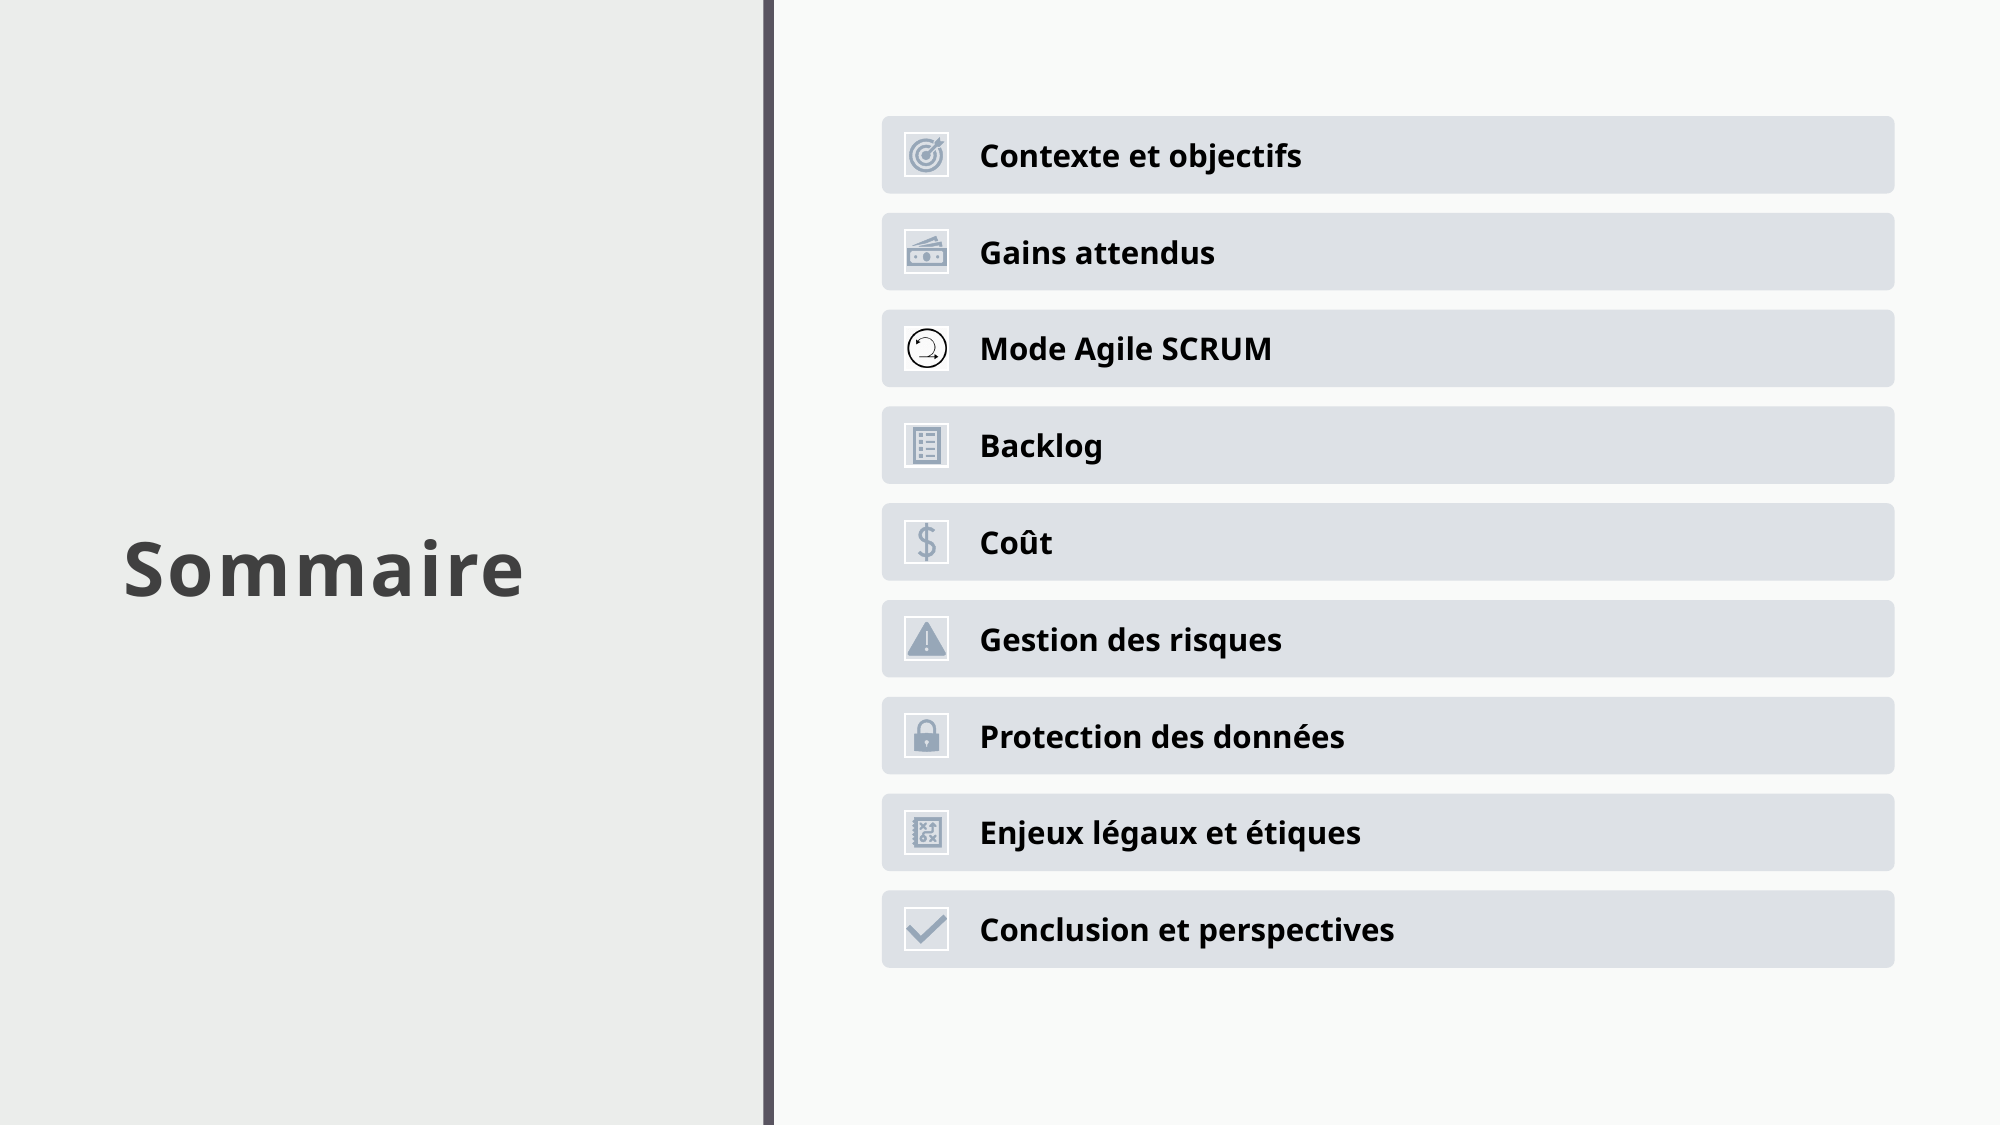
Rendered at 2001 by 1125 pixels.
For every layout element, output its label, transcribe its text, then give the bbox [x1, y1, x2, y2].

text_box [881, 503, 971, 581]
title Sommaire [105, 115, 666, 969]
text_box [881, 406, 971, 484]
text_box Protection des données [971, 696, 1895, 775]
text_box [881, 309, 971, 388]
text_box Gestion des risques [971, 600, 1895, 678]
text_box [881, 890, 971, 968]
text_box Conclusion et perspectives [971, 890, 1895, 968]
text_box [881, 600, 971, 678]
text_box [881, 212, 971, 291]
text_box Gains attendus [971, 212, 1895, 291]
text_box [881, 116, 971, 194]
text_box [881, 696, 971, 775]
text_box Contexte et objectifs [971, 116, 1895, 194]
text_box Coût [971, 503, 1895, 581]
text_box Mode Agile SCRUM [971, 309, 1895, 388]
text_box [881, 793, 971, 872]
text_box Enjeux légaux et étiques [971, 793, 1895, 872]
text_box Backlog [971, 406, 1895, 484]
